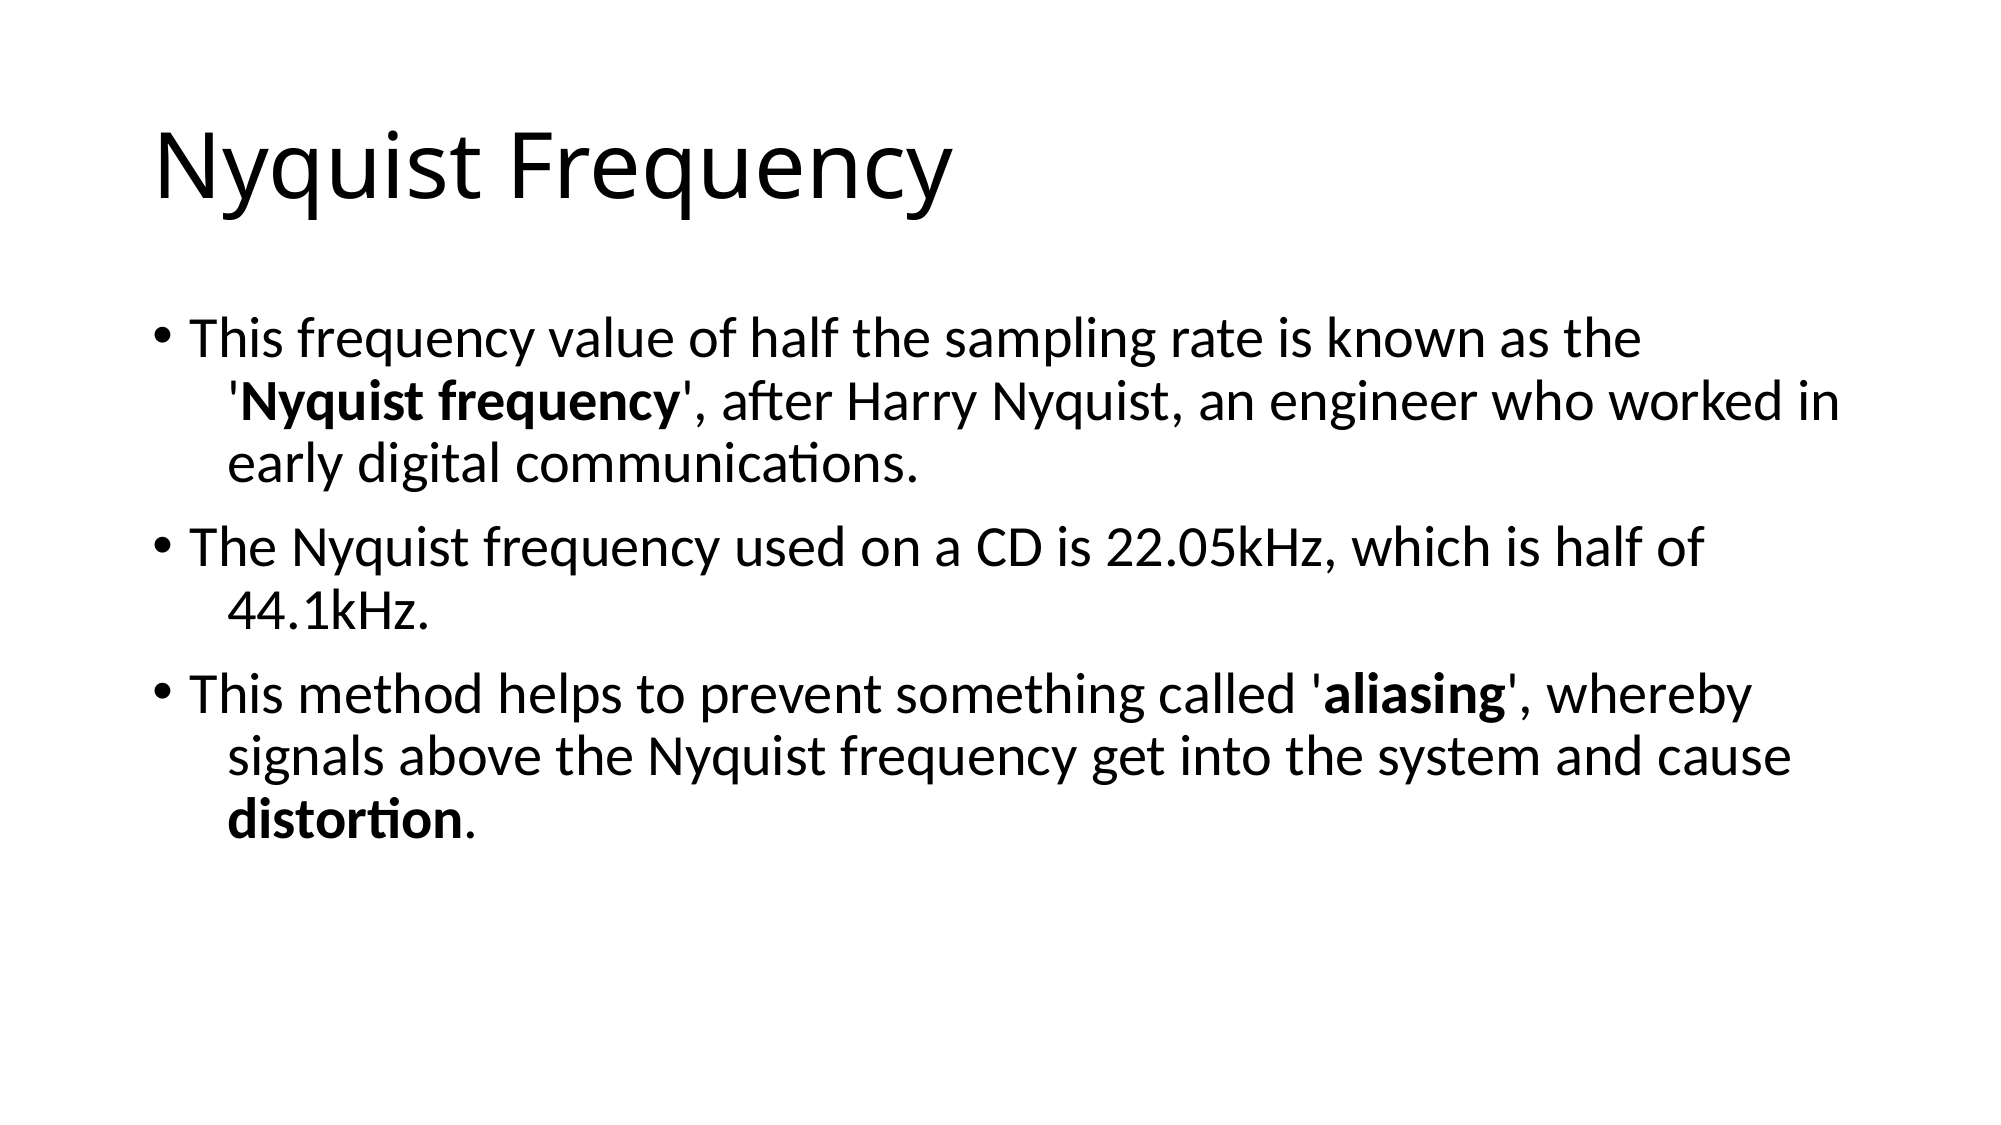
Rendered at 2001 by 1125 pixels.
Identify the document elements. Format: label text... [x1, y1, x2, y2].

list This frequency value of half the sampling rate is known as the 'Nyquist frequency', after Harry Nyquist, an engineer who worked in early digital communications. The Nyquist frequency used on a CD is 22.05kHz, which is half of 44.1kHz. This method helps to prevent something called 'aliasing', whereby signals above the Nyquist frequency get into the system and cause distortion. [137, 299, 1863, 1014]
title Nyquist Frequency [137, 59, 1863, 278]
